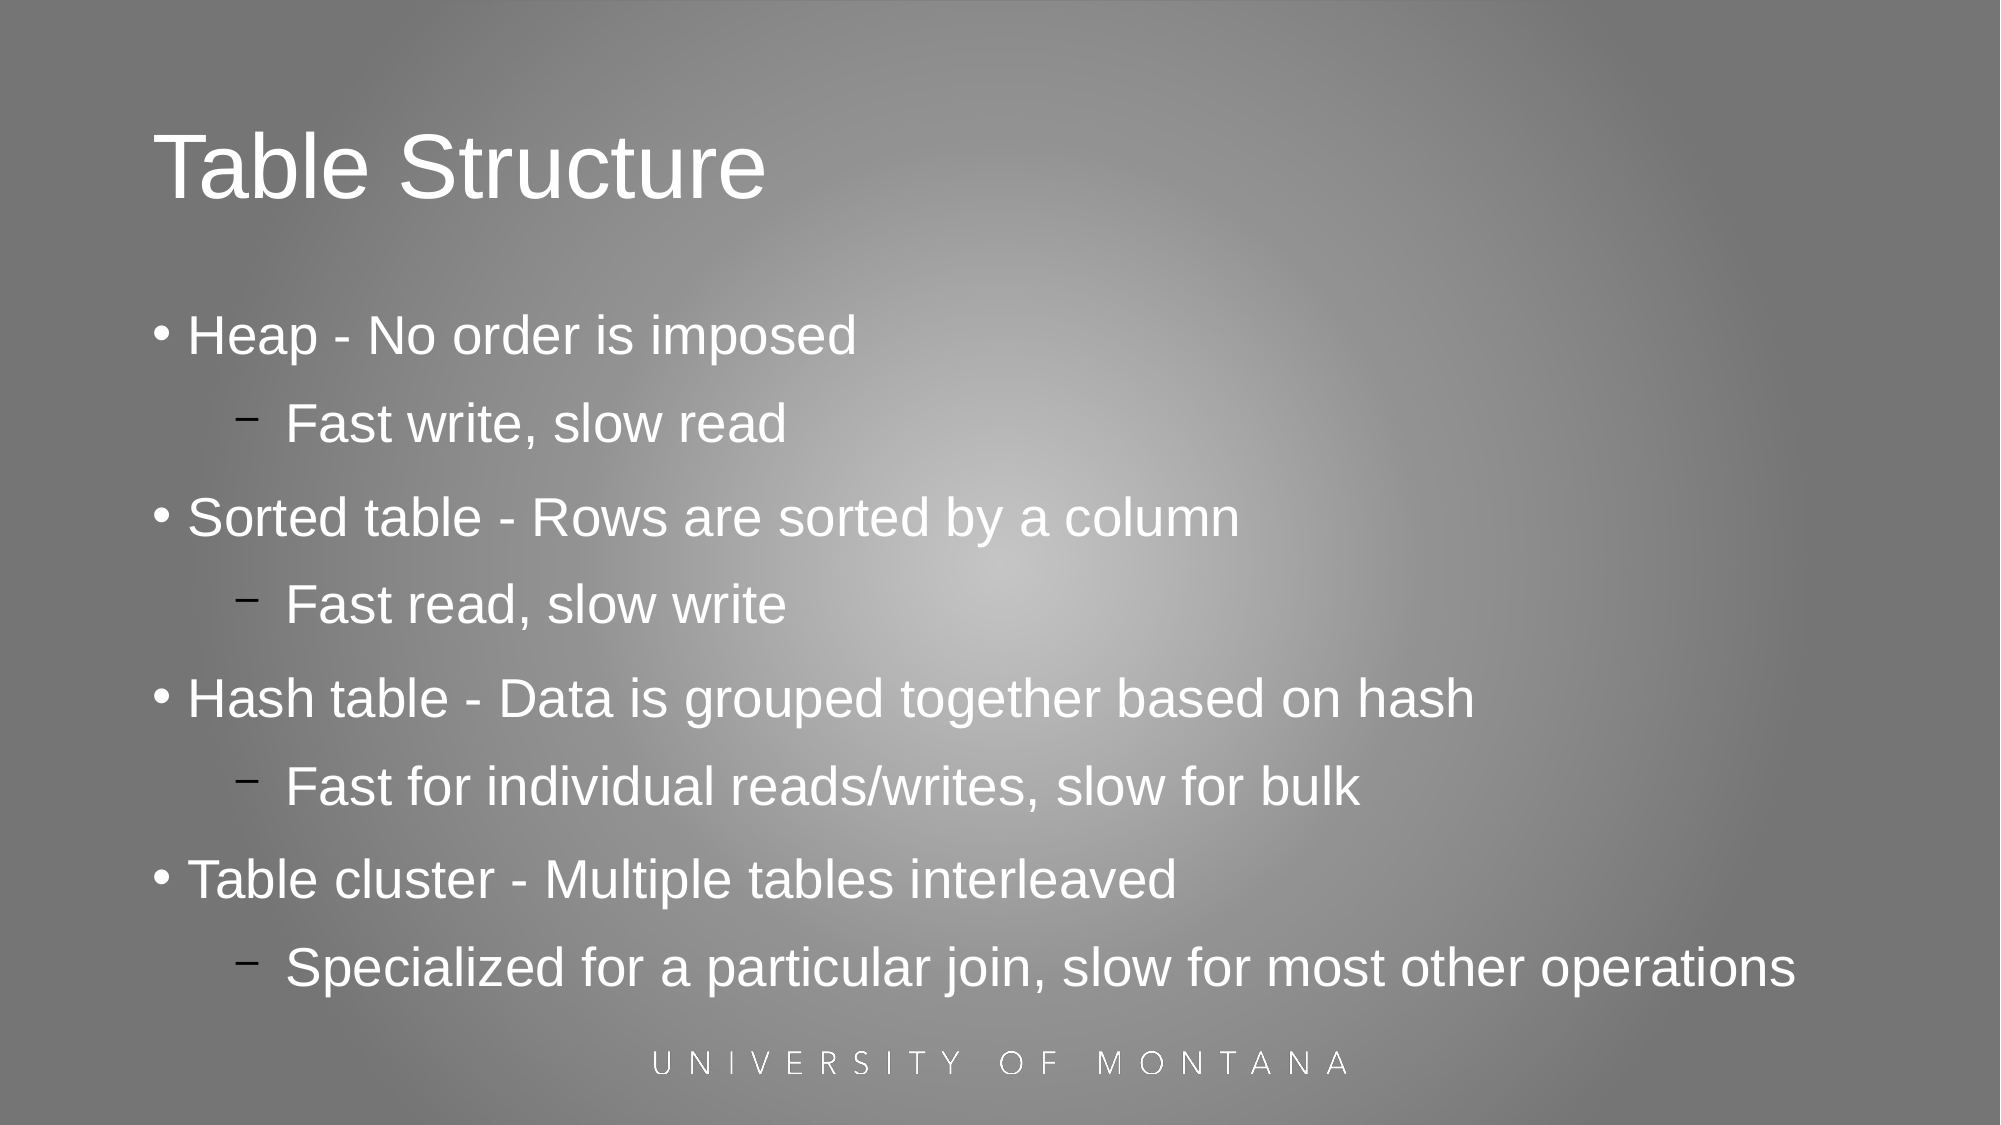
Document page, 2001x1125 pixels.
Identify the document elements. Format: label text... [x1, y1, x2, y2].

picture [0, 0, 2000, 1125]
title Table Structure [137, 59, 1863, 278]
list Heap - No order is imposed Fast write, slow read Sorted table - Rows are sorted by a column Fast read, slow write Hash table - Data is grouped together based on hash Fast for individual reads/writes, slow for bulk Table cluster - Multiple tables interleaved Specialized for a particular join, slow for most other operations [137, 299, 1863, 1014]
